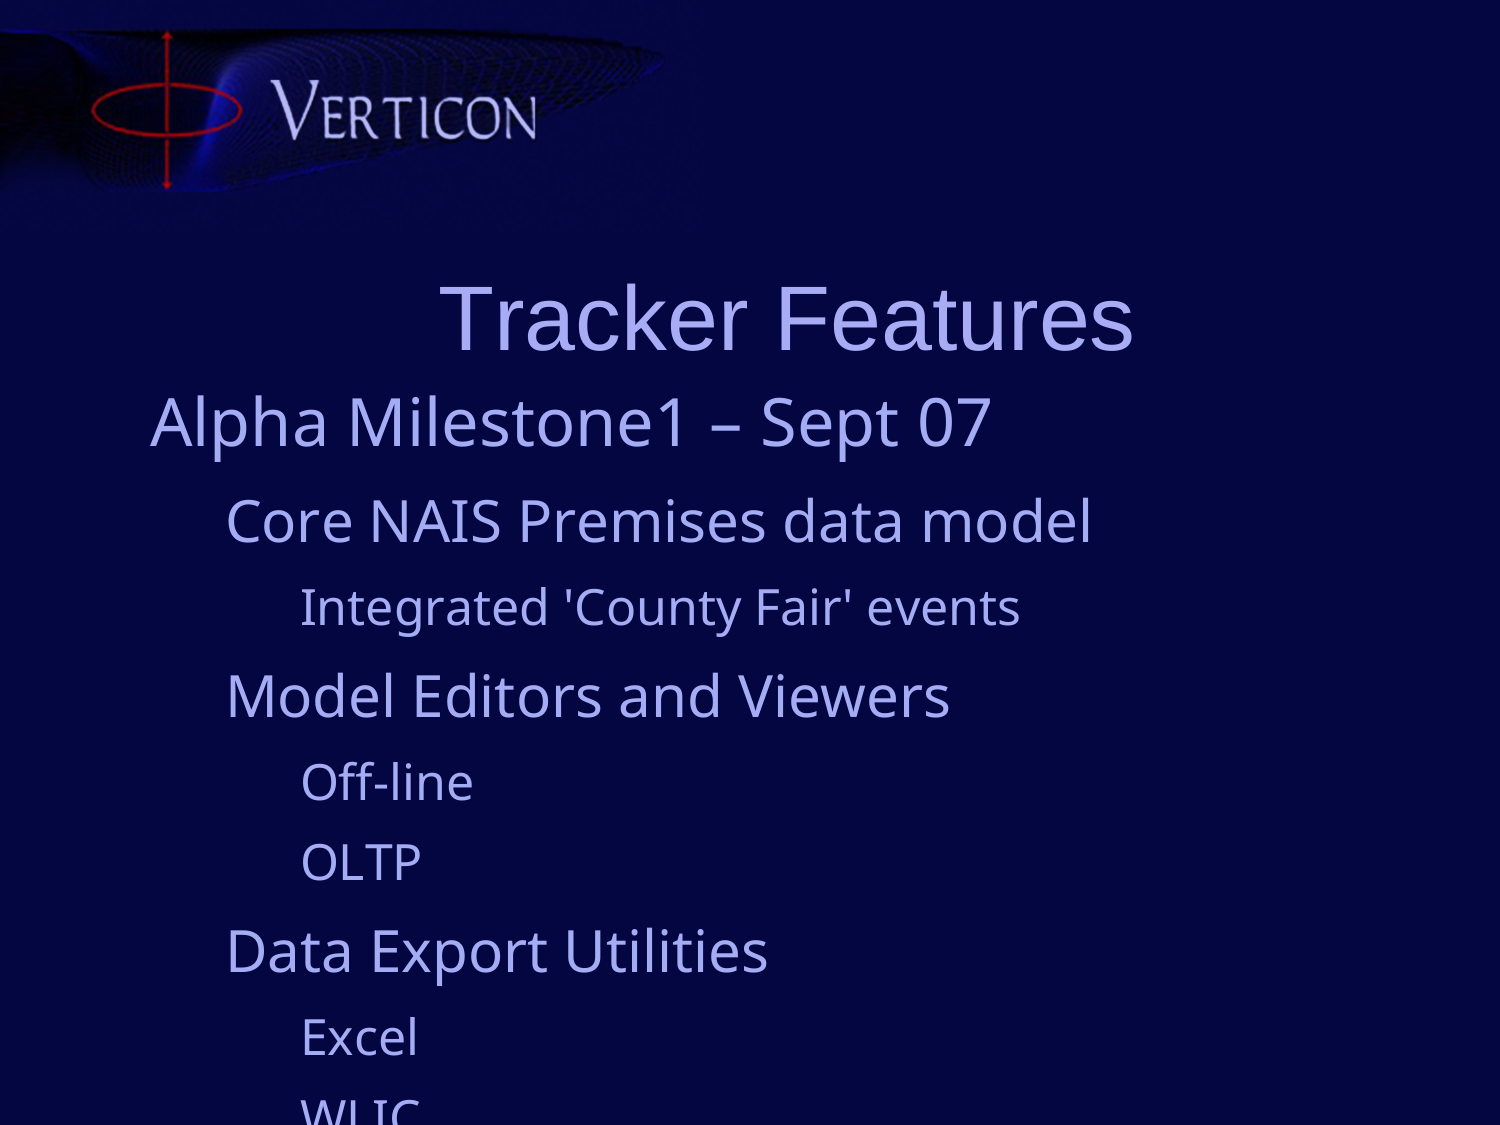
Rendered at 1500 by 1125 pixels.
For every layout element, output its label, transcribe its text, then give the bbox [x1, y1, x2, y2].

list Alpha Milestone1 – Sept 07 Core NAIS Premises data model Integrated 'County Fair' events Model Editors and Viewers Off-line OLTP Data Export Utilities Excel WLIC [150, 375, 1385, 1079]
picture [0, 0, 704, 232]
title Tracker Features [112, 232, 1463, 406]
